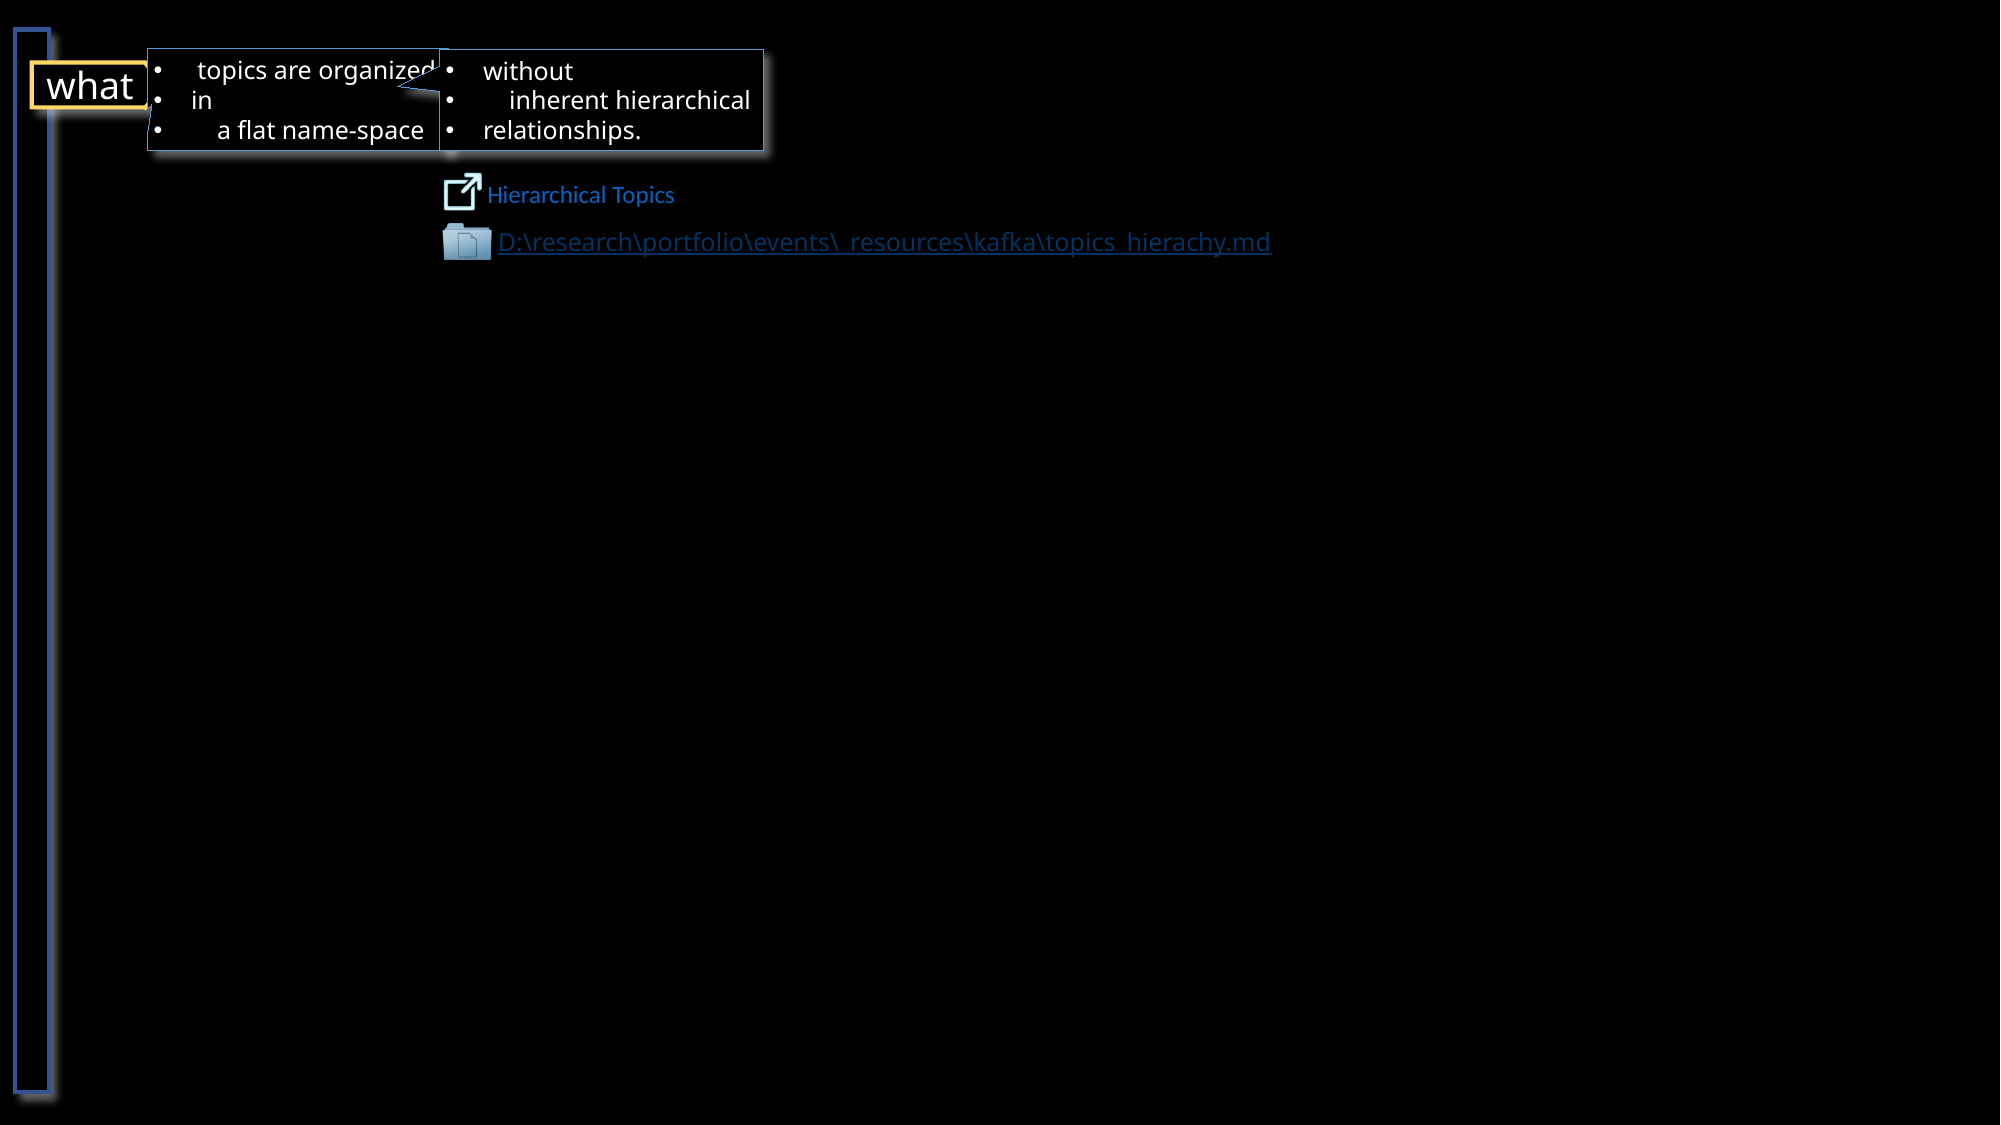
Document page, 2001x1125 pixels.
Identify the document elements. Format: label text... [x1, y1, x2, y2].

text_box topics are organized in a flat name-space [147, 48, 449, 151]
text_box what [31, 62, 147, 108]
text_box [14, 29, 49, 1093]
picture [439, 168, 486, 215]
text_box without inherent hierarchical relationships. [397, 49, 764, 151]
picture [442, 216, 492, 266]
text_box Hierarchical Topics [472, 170, 691, 216]
text_box D:\research\portfolio\events\_resources\kafka\topics_hierachy.md [497, 226, 1273, 261]
